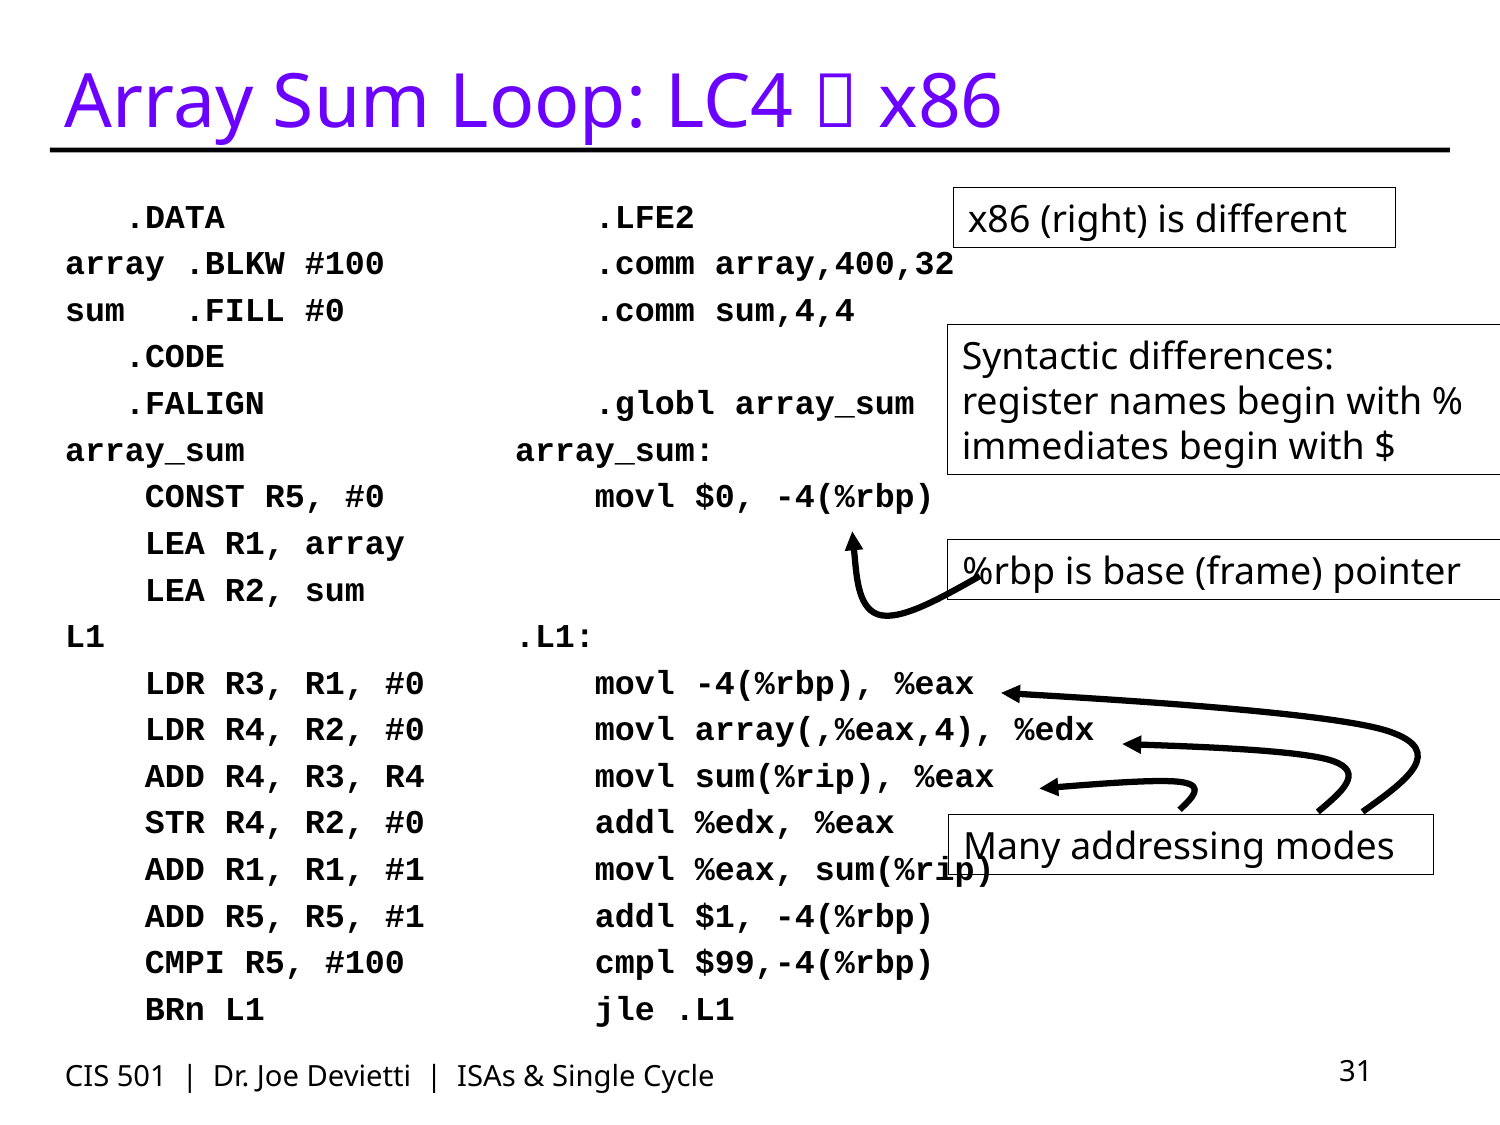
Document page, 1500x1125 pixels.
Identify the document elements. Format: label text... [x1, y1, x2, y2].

text_box CIS 501 | Dr. Joe Devietti | ISAs & Single Cycle [563, 1050, 988, 1100]
text_box %rbp is base (frame) pointer [947, 539, 1500, 600]
text_box .DATA array .BLKW #100 sum .FILL #0 .CODE .FALIGN array_sum CONST R5, #0 LEA R1, array LEA R2, sum L1 LDR R3, R1, #0 LDR R4, R2, #0 ADD R4, R3, R4 STR R4, R2, #0 ADD R1, R1, #1 ADD R5, R5, #1 CMPI R5, #100 BRn L1 [50, 187, 563, 1100]
text_box .LFE2 .comm array,400,32 .comm sum,4,4 .globl array_sum array_sum: movl $0, -4(%rbp) .L1: movl -4(%rbp), %eax movl array(,%eax,4), %edx movl sum(%rip), %eax addl %edx, %eax movl %eax, sum(%rip) addl $1, -4(%rbp) cmpl $99,-4(%rbp) jle .L1 [500, 187, 1113, 1050]
text_box <number> [1074, 1049, 1388, 1100]
text_box Many addressing modes [948, 814, 1434, 875]
text_box Array Sum Loop: LC4  x86 [49, 37, 1375, 150]
text_box Syntactic differences: register names begin with % immediates begin with $ [947, 324, 1500, 475]
text_box x86 (right) is different [953, 187, 1396, 248]
